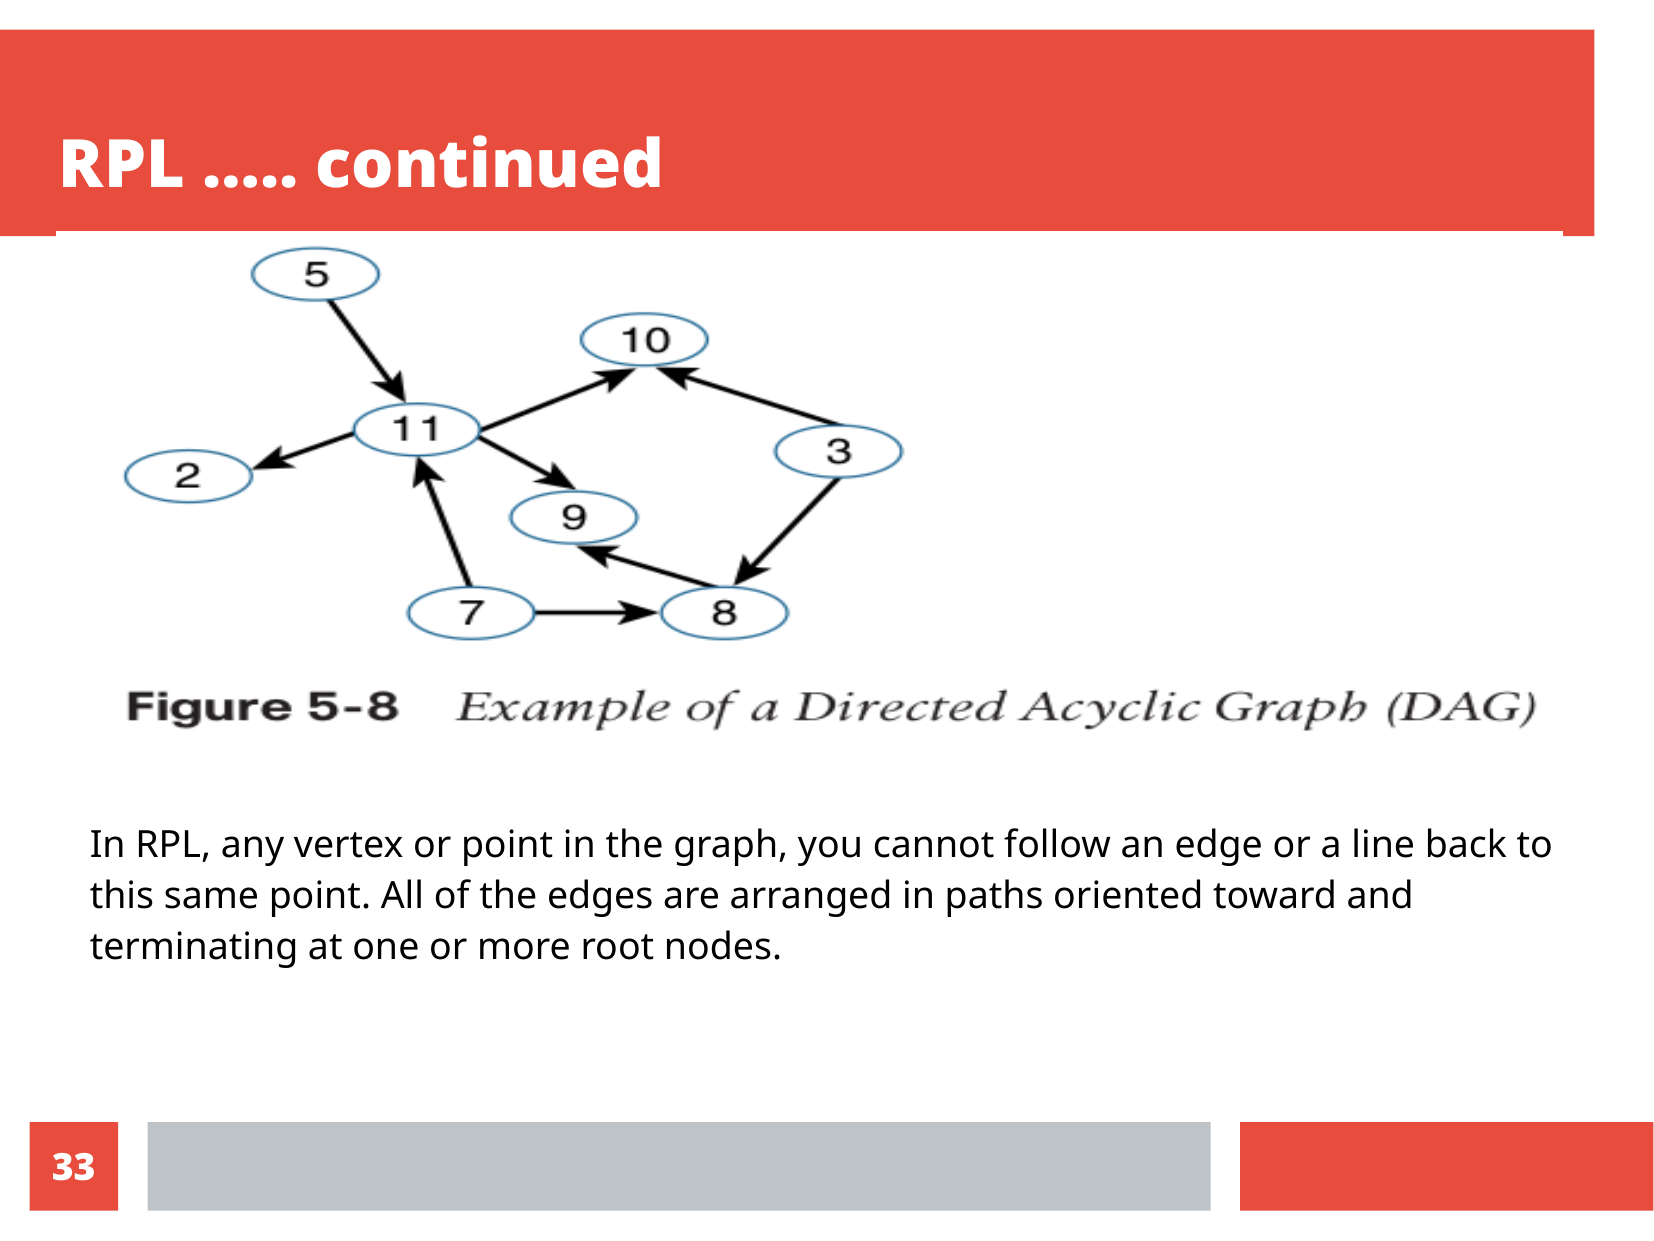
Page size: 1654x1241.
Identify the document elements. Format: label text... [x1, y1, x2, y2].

text_box In RPL, any vertex or point in the graph, you cannot follow an edge or a line back to this same point. All of the edges are arranged in paths oriented toward and terminating at one or more root nodes. [75, 810, 1606, 1023]
title RPL ….. continued [59, 59, 1595, 207]
picture [56, 231, 1563, 758]
